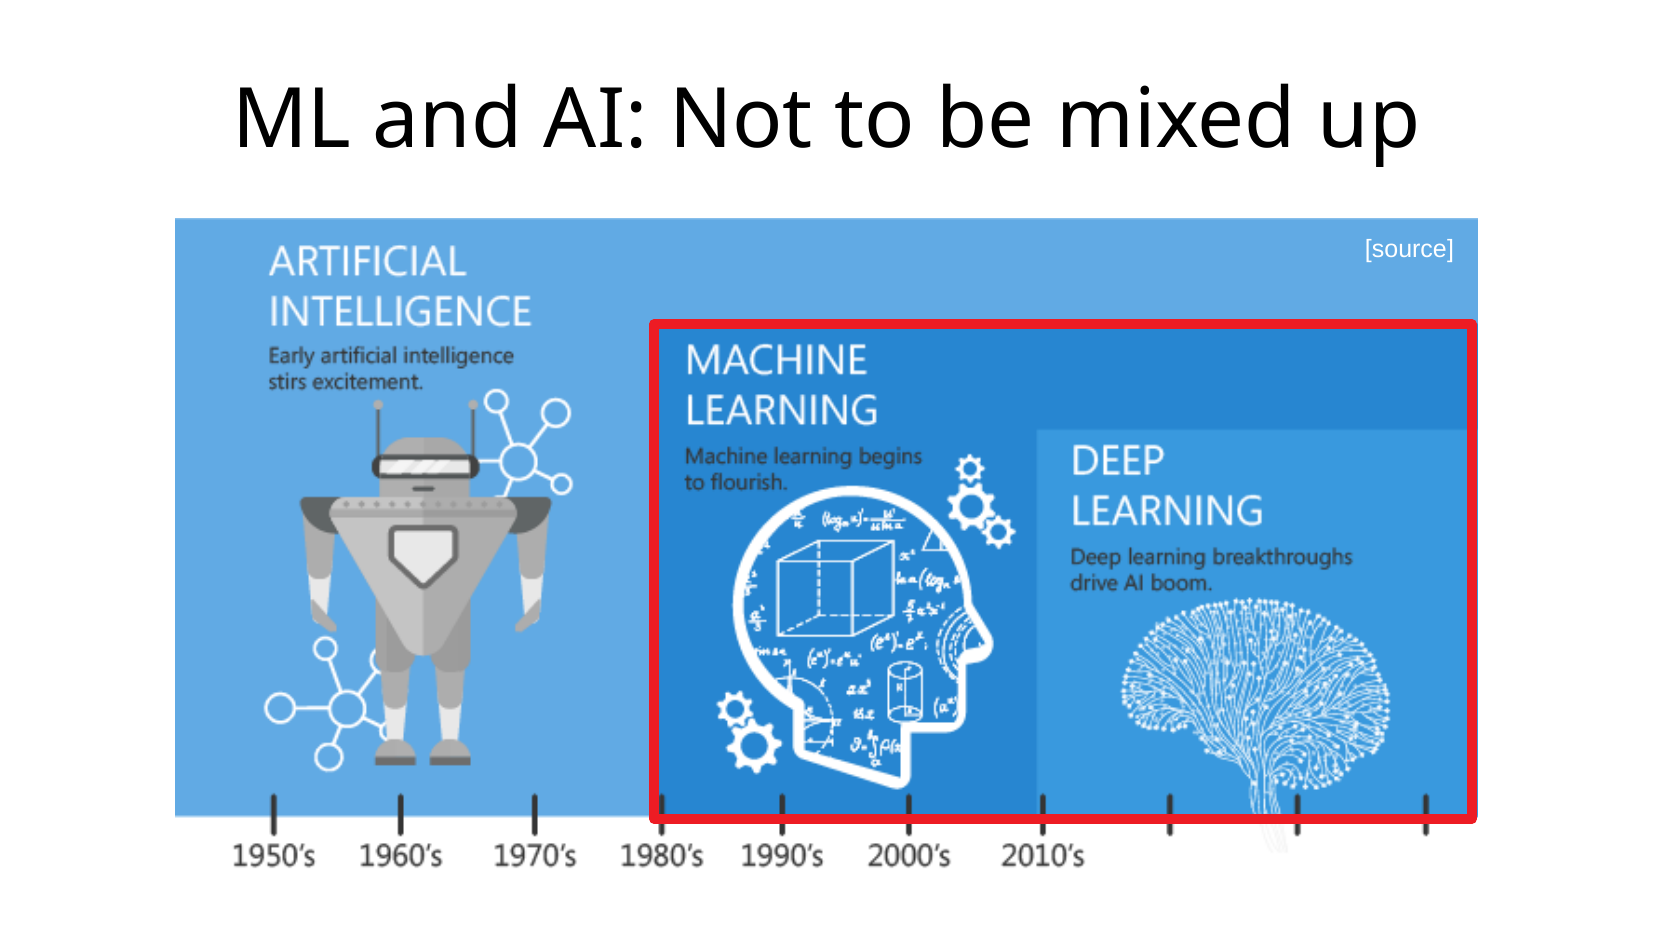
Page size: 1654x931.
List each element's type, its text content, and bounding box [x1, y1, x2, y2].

text_box [source] [1350, 227, 1471, 271]
picture [175, 218, 1478, 871]
title ML and AI: Not to be mixed up [82, 37, 1571, 193]
